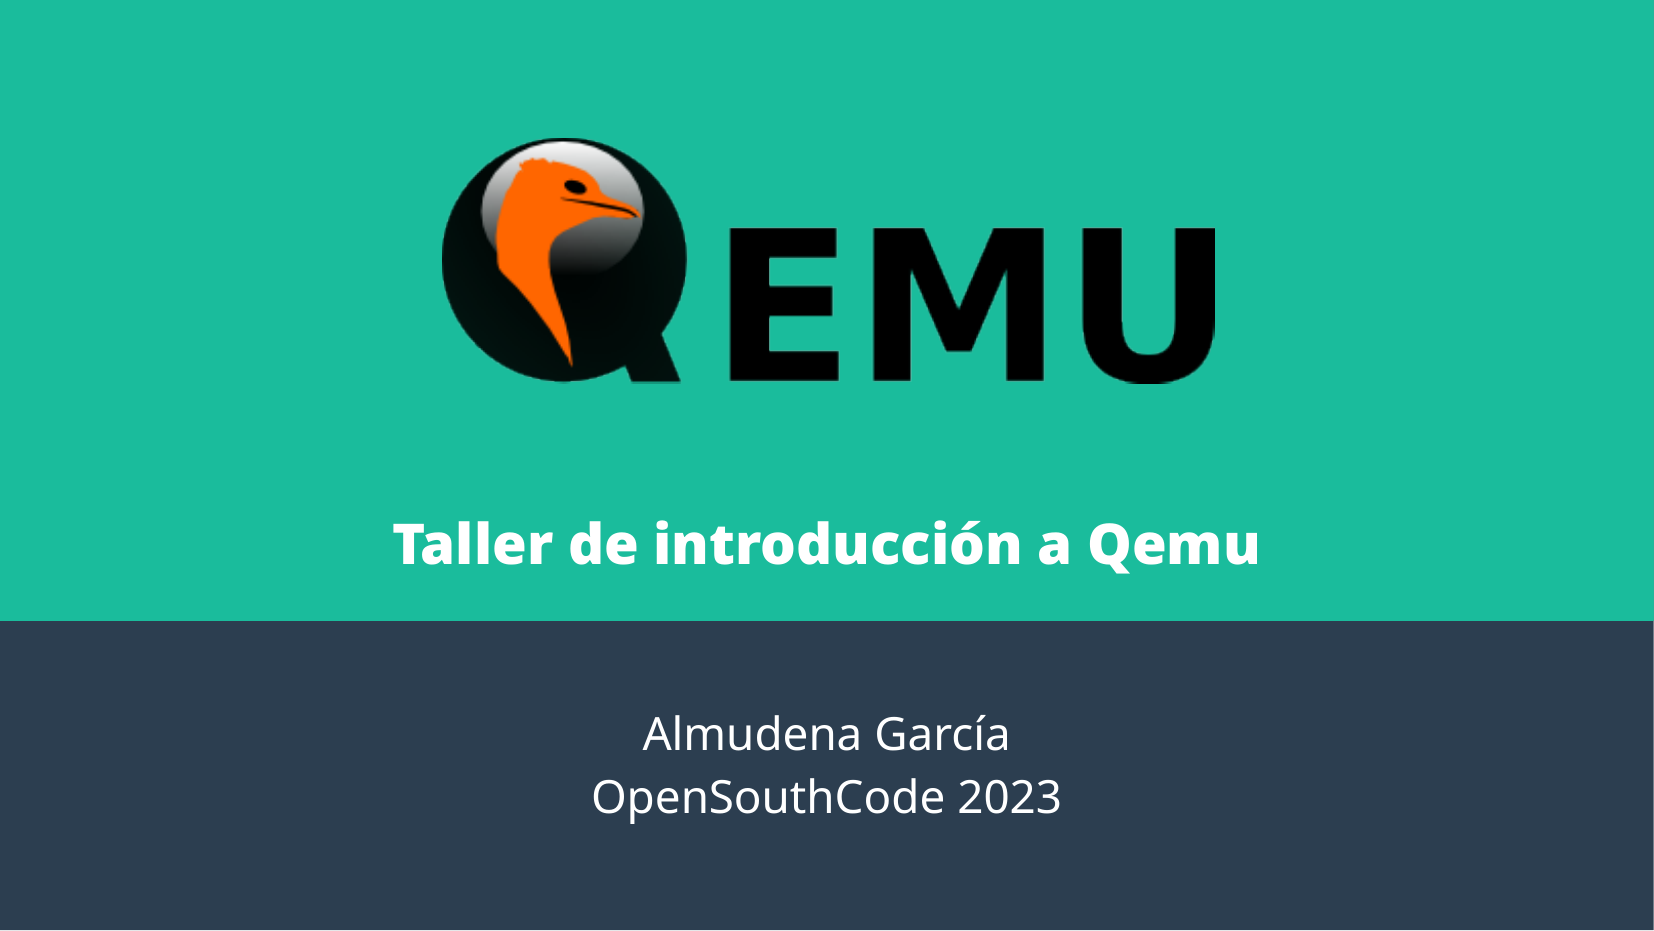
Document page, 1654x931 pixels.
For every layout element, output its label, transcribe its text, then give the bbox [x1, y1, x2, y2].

subtitle Almudena García OpenSouthCode 2023 [59, 642, 1595, 886]
title Taller de introducción a Qemu [59, 465, 1595, 583]
picture [442, 138, 1215, 384]
